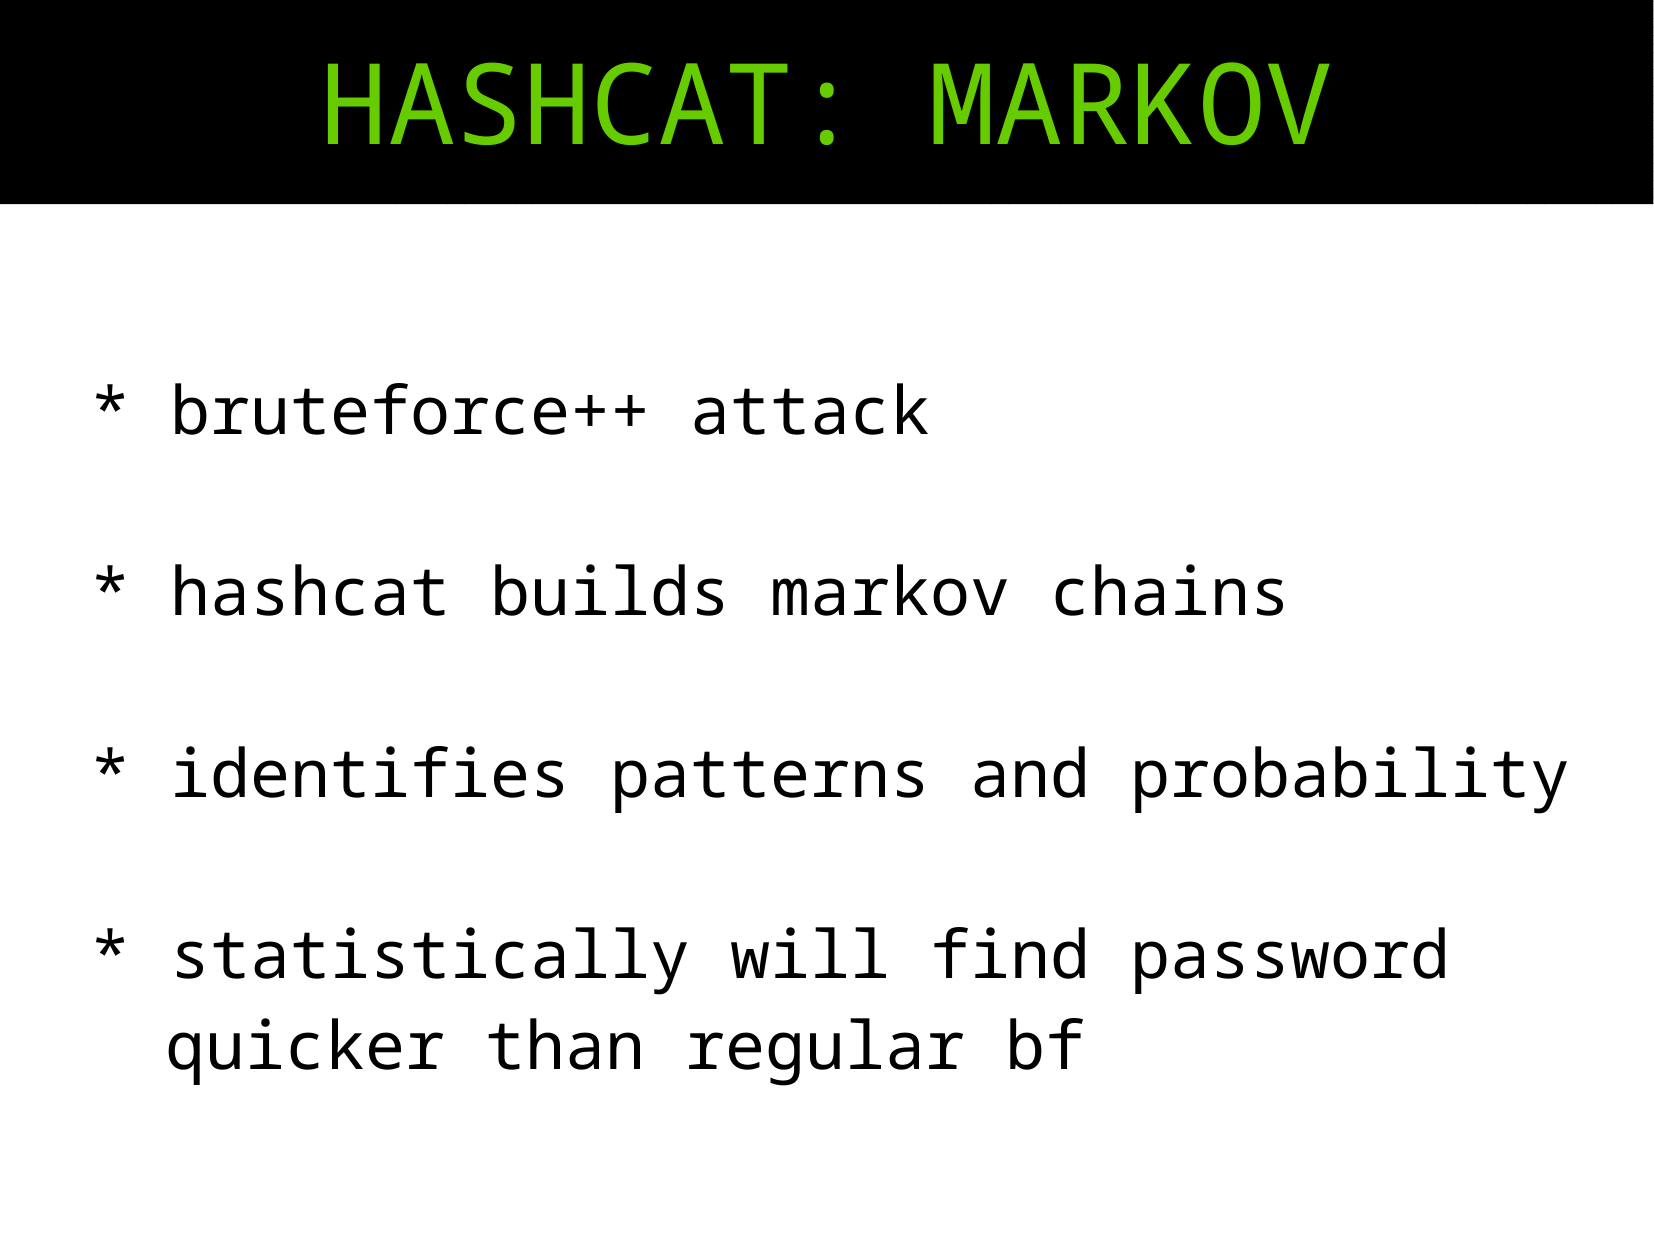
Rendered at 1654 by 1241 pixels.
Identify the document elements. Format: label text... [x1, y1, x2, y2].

subtitle * bruteforce++ attack * hashcat builds markov chains * identifies patterns and probability * statistically will find password quicker than regular bf [90, 305, 1621, 1146]
title HASHCAT: MARKOV [0, 0, 1654, 205]
